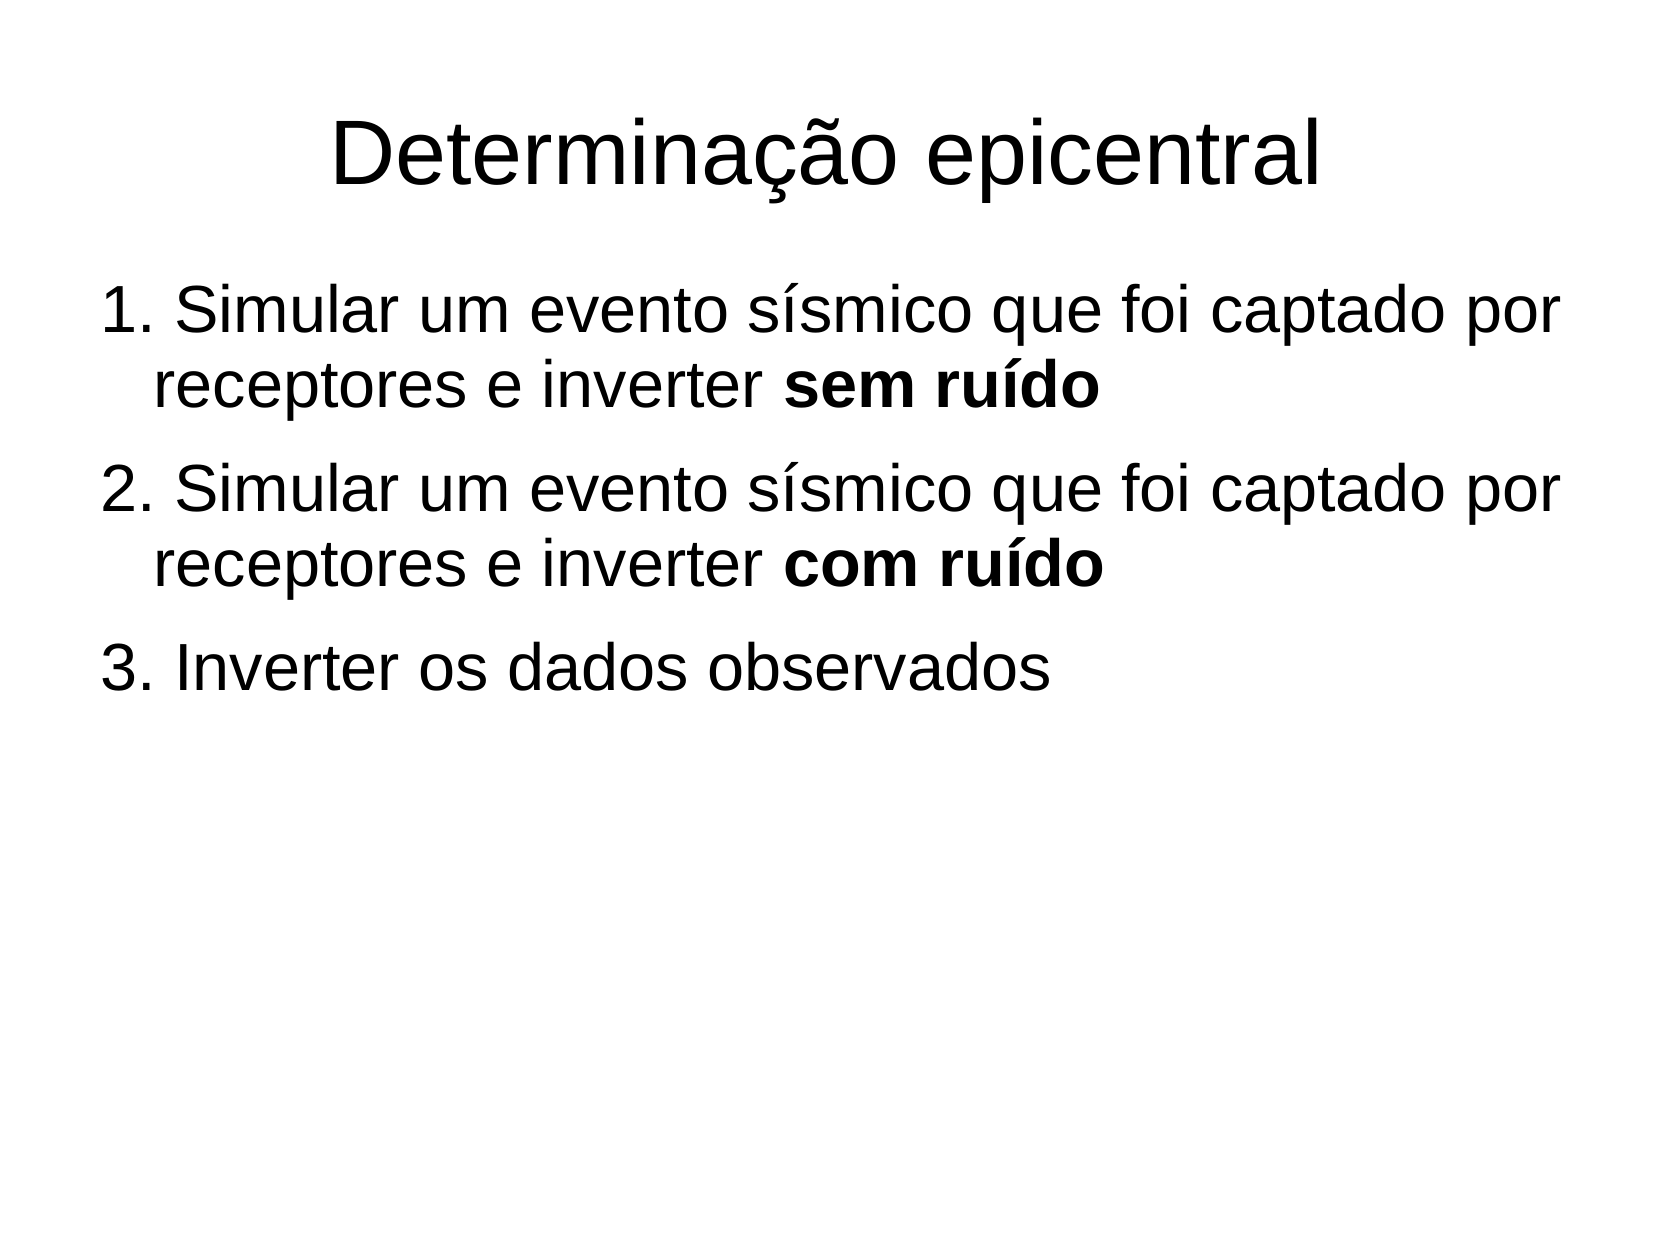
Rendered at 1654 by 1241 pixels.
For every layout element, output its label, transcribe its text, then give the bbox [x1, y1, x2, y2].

list Simular um evento sísmico que foi captado por receptores e inverter sem ruído Simular um evento sísmico que foi captado por receptores e inverter com ruído Inverter os dados observados [82, 272, 1571, 1218]
title Determinação epicentral [82, 49, 1571, 257]
